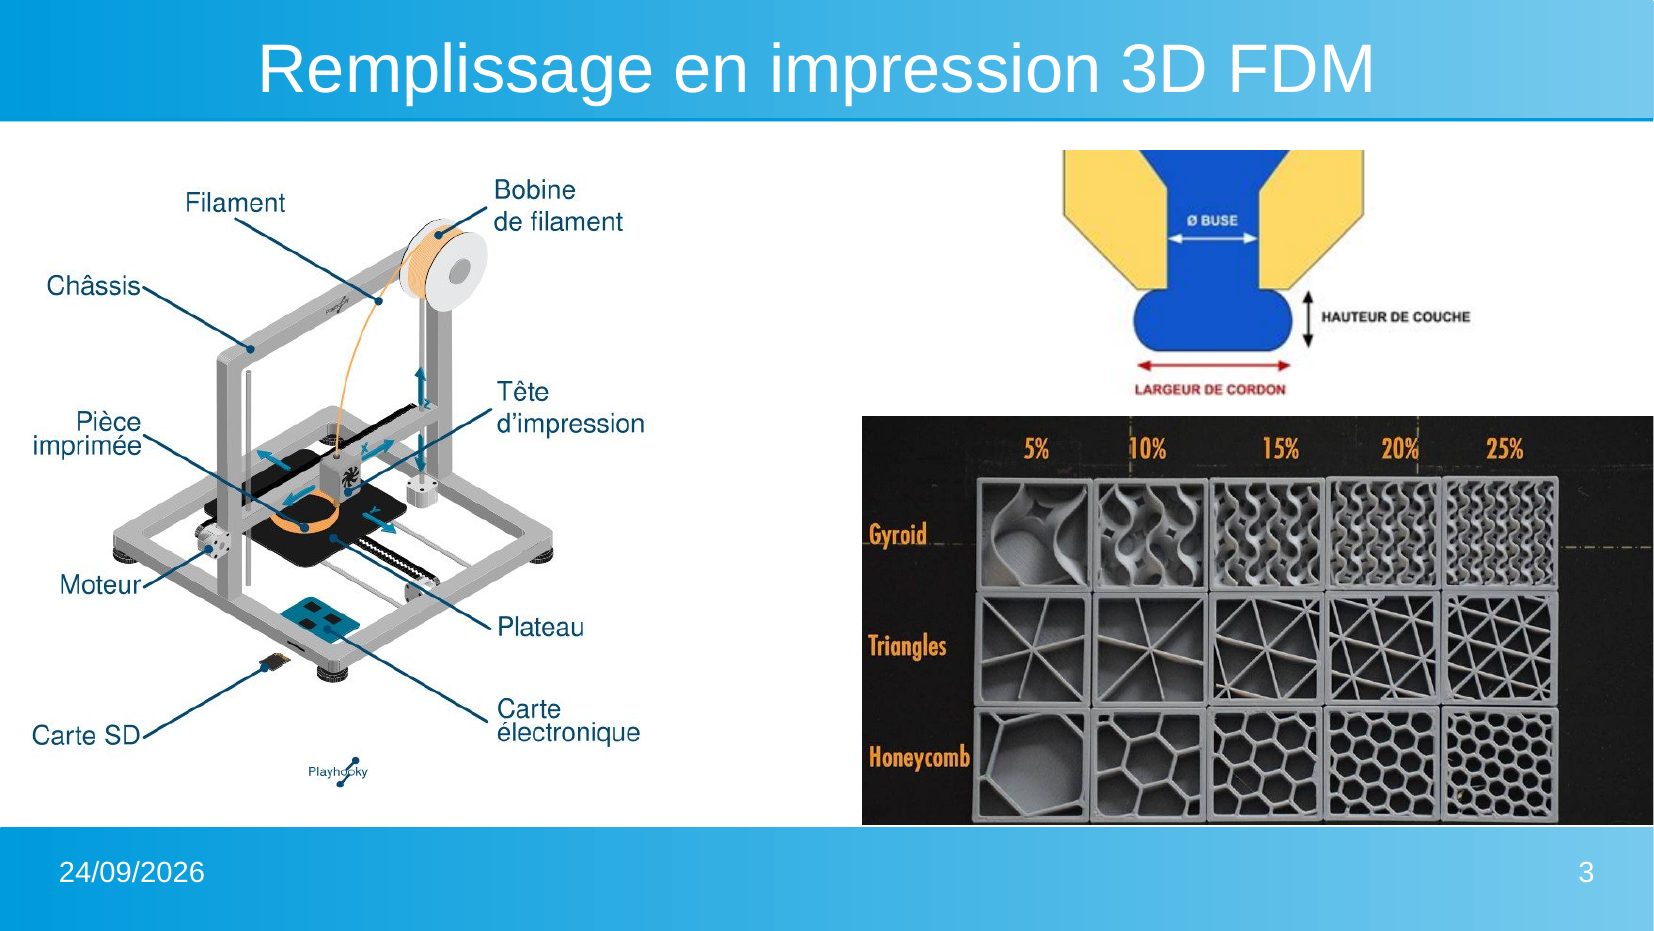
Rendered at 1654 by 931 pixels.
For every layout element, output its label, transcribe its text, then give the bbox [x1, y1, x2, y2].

picture [0, 126, 676, 802]
picture [862, 416, 1654, 825]
picture [1050, 150, 1501, 413]
title Remplissage en impression 3D FDM [59, 29, 1595, 108]
